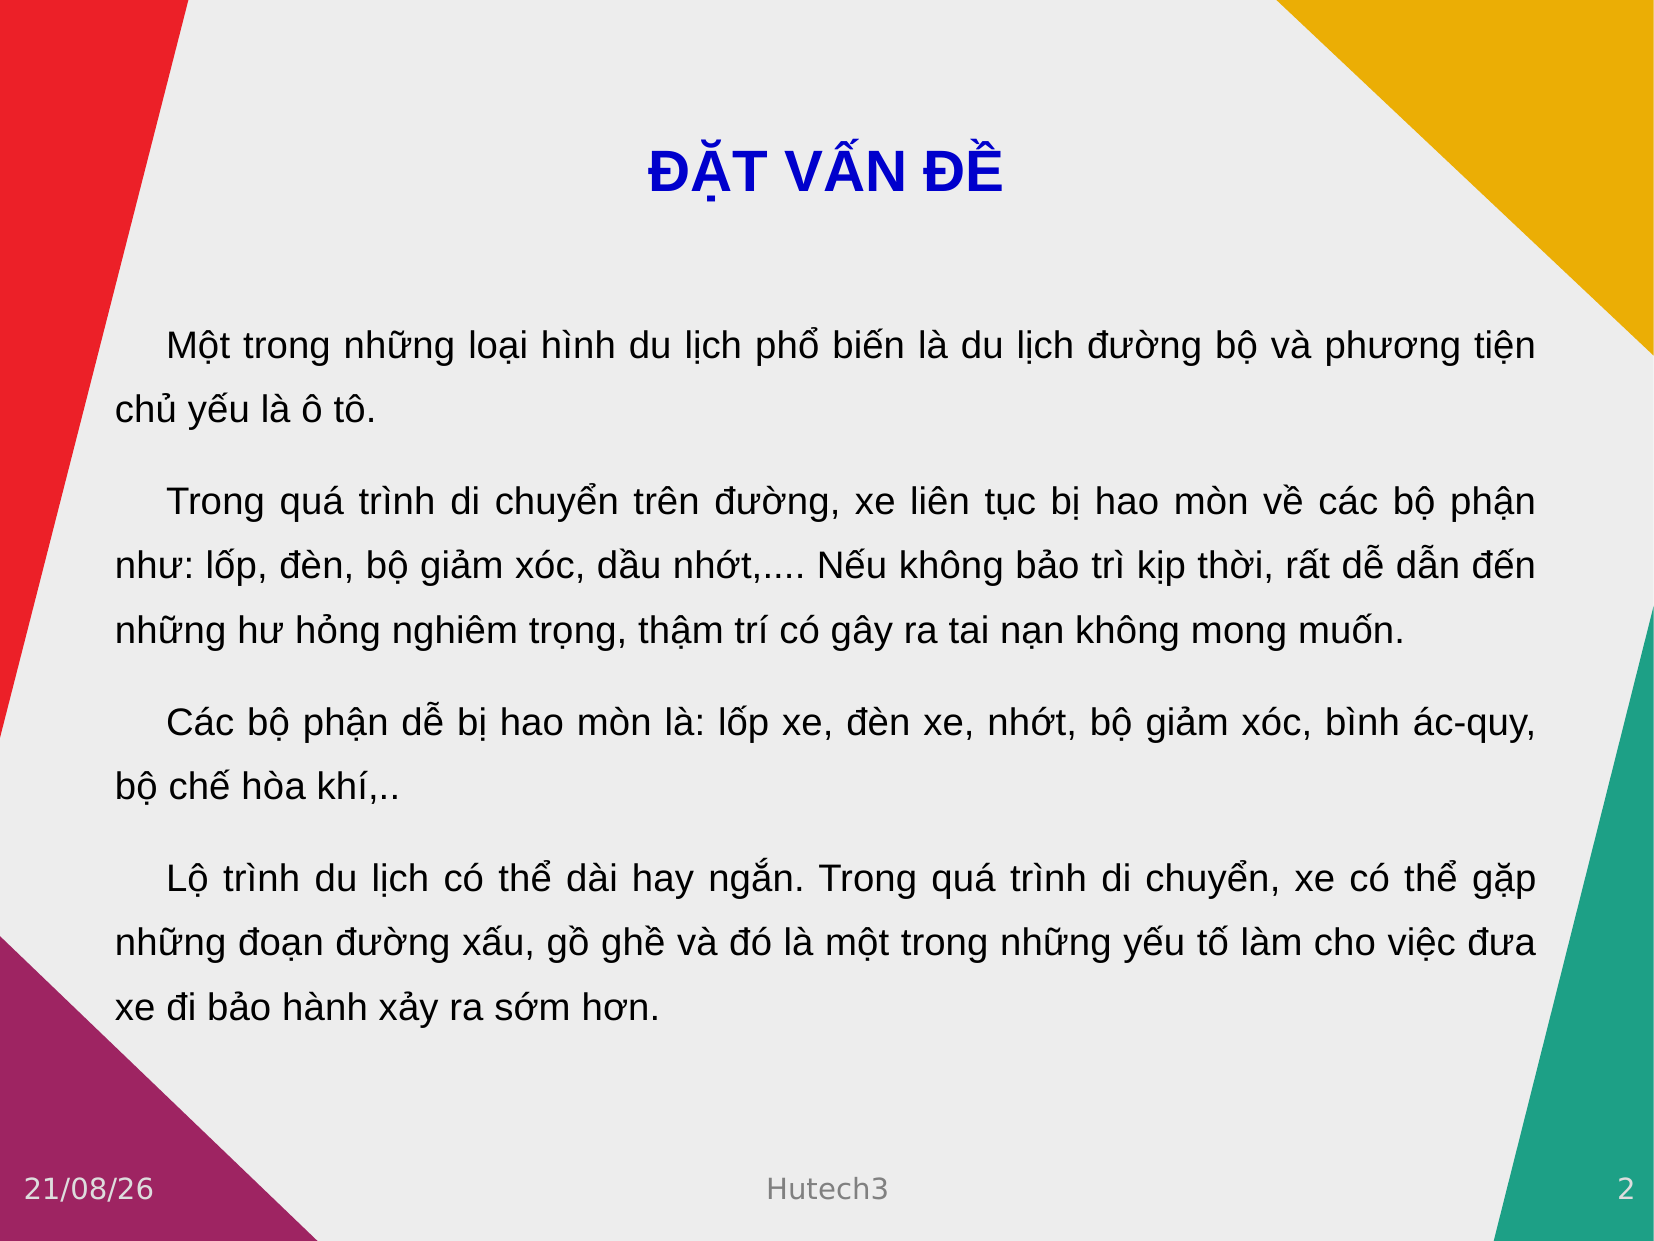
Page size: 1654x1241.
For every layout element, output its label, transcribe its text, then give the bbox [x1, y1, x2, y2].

list Một trong những loại hình du lịch phổ biến là du lịch đường bộ và phương tiện chủ yếu là ô tô. Trong quá trình di chuyển trên đường, xe liên tục bị hao mòn về các bộ phận như: lốp, đèn, bộ giảm xóc, dầu nhớt,.... Nếu không bảo trì kịp thời, rất dễ dẫn đến những hư hỏng nghiêm trọng, thậm trí có gây ra tai nạn không mong muốn. Các bộ phận dễ bị hao mòn là: lốp xe, đèn xe, nhớt, bộ giảm xóc, bình ác-quy, bộ chế hòa khí,.. Lộ trình du lịch có thể dài hay ngắn. Trong quá trình di chuyển, xe có thể gặp những đoạn đường xấu, gồ ghề và đó là một trong những yếu tố làm cho việc đưa xe đi bảo hành xảy ra sớm hơn. [114, 302, 1539, 1033]
title ĐẶT VẤN ĐỀ [114, 73, 1539, 271]
